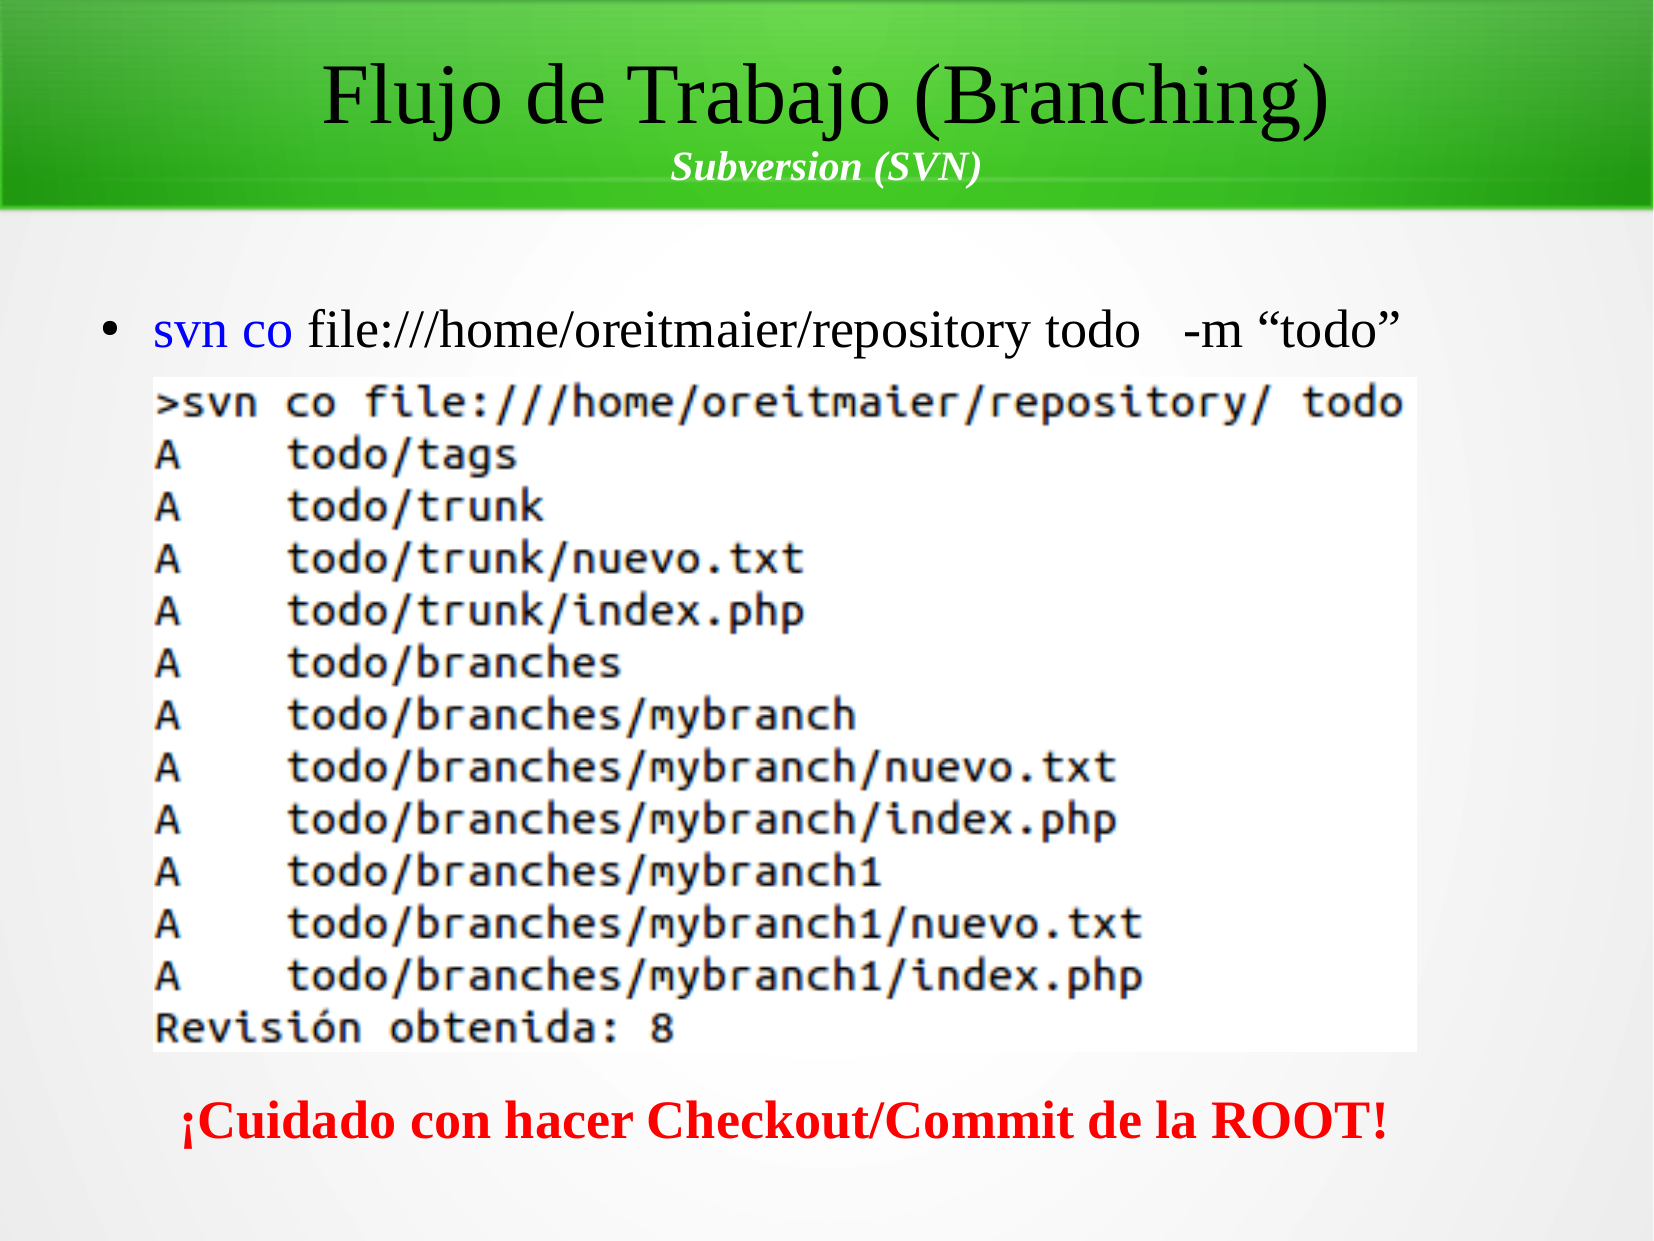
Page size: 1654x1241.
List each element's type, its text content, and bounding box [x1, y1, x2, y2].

text_box ¡Cuidado con hacer Checkout/Commit de la ROOT! [164, 1082, 1406, 1158]
picture [0, 0, 1654, 1241]
list svn co file:///home/oreitmaier/repository todo -m “todo” [82, 299, 1571, 414]
title Flujo de Trabajo (Branching) Subversion (SVN) [82, 46, 1571, 190]
